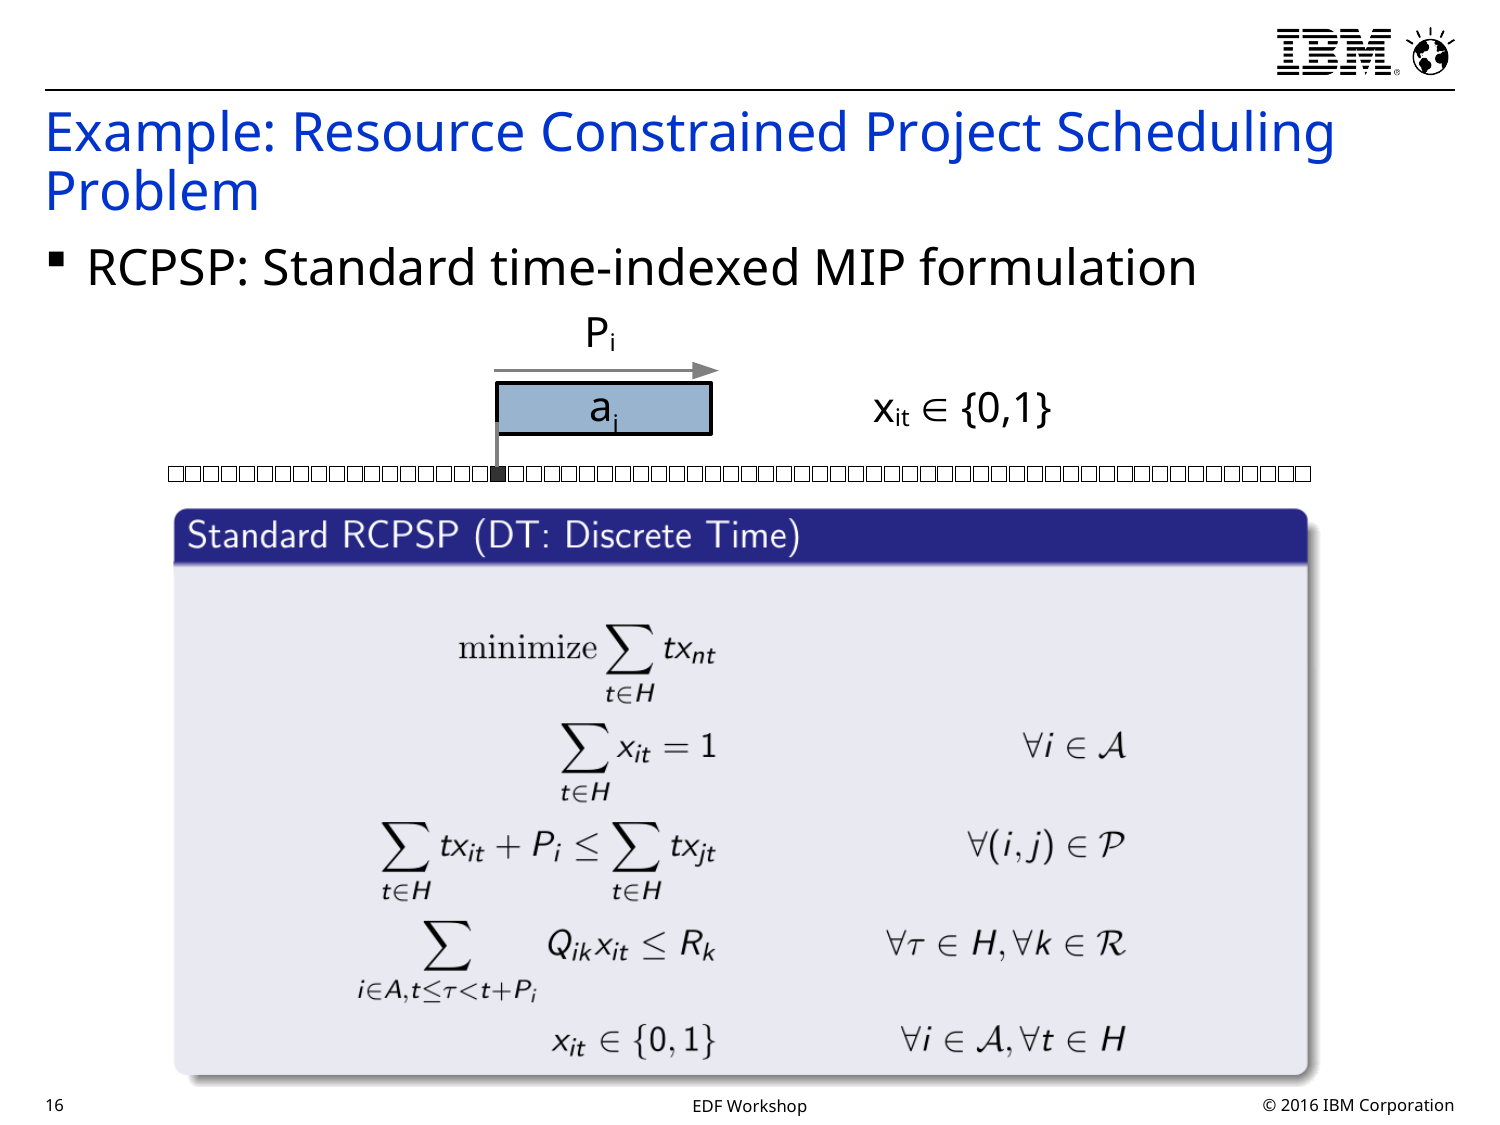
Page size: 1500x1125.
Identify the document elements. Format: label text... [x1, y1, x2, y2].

text_box [991, 466, 1007, 482]
text_box [168, 466, 184, 482]
text_box [490, 466, 506, 482]
text_box [311, 466, 327, 482]
text_box [1278, 466, 1294, 482]
text_box [508, 466, 524, 482]
text_box [203, 466, 219, 482]
text_box [239, 466, 255, 482]
text_box [1260, 466, 1276, 482]
text_box [1188, 466, 1204, 482]
text_box [1117, 466, 1133, 482]
text_box [705, 466, 721, 482]
text_box [1206, 466, 1222, 482]
text_box [1242, 466, 1258, 482]
picture [1260, 10, 1468, 90]
title Example: Resource Constrained Project Scheduling Problem [29, 97, 1455, 203]
text_box [633, 466, 649, 482]
text_box [884, 466, 900, 482]
text_box [1063, 466, 1079, 482]
text_box [526, 466, 542, 482]
text_box [687, 466, 703, 482]
text_box [651, 466, 667, 482]
text_box [364, 466, 380, 482]
text_box [920, 466, 936, 482]
text_box [955, 466, 971, 482]
list RCPSP: Standard time-indexed MIP formulation [29, 228, 1455, 334]
text_box [293, 466, 309, 482]
text_box [400, 466, 416, 482]
text_box [794, 466, 810, 482]
text_box [436, 466, 452, 482]
text_box [1152, 466, 1168, 482]
text_box [1295, 466, 1311, 482]
text_box [1134, 466, 1150, 482]
text_box [1099, 466, 1115, 482]
text_box [1027, 466, 1043, 482]
text_box [221, 466, 237, 482]
text_box [776, 466, 792, 482]
text_box [1045, 466, 1061, 482]
text_box xit  {0,1} [858, 373, 1115, 466]
text_box Pi [569, 298, 629, 378]
text_box [1224, 466, 1240, 482]
text_box ai [497, 382, 712, 434]
text_box [329, 466, 345, 482]
text_box [669, 466, 685, 482]
text_box [382, 466, 398, 482]
text_box [973, 466, 989, 482]
picture [167, 503, 1324, 1087]
text_box [454, 466, 470, 482]
text_box [472, 466, 488, 482]
text_box [1009, 466, 1025, 482]
text_box [741, 466, 757, 482]
text_box [848, 466, 864, 482]
text_box [758, 466, 774, 482]
text_box [418, 466, 434, 482]
text_box [275, 466, 291, 482]
text_box [1170, 466, 1186, 482]
text_box [579, 466, 595, 482]
text_box [902, 466, 918, 482]
text_box [1081, 466, 1097, 482]
text_box [597, 466, 613, 482]
text_box [937, 466, 953, 482]
text_box [561, 466, 577, 482]
text_box [723, 466, 739, 482]
text_box [830, 466, 846, 482]
text_box [347, 466, 363, 482]
text_box [615, 466, 631, 482]
text_box [812, 466, 828, 482]
text_box [257, 466, 273, 482]
text_box [544, 466, 560, 482]
text_box [866, 466, 882, 482]
text_box [185, 466, 201, 482]
